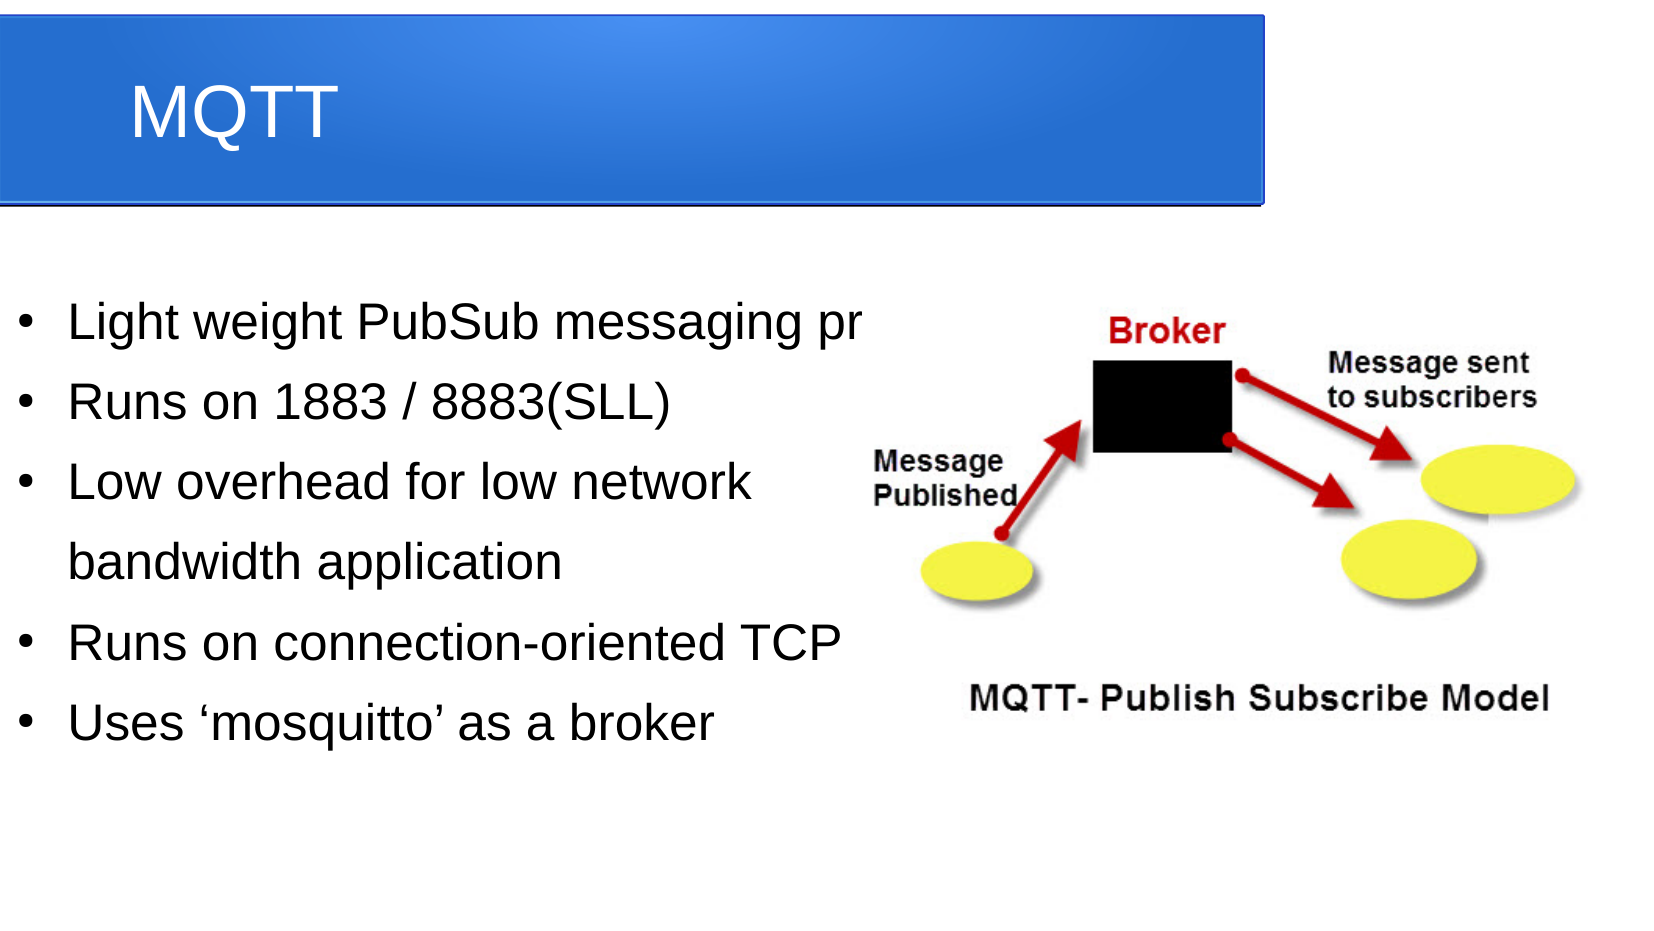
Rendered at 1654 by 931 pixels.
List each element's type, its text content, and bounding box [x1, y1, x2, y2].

title MQTT [129, 35, 1235, 189]
picture [862, 295, 1645, 736]
list Light weight PubSub messaging protocol. Runs on 1883 / 8883(SLL) Low overhead for low network bandwidth application Runs on connection-oriented TCP Uses ‘mosquitto’ as a broker [0, 212, 1489, 753]
